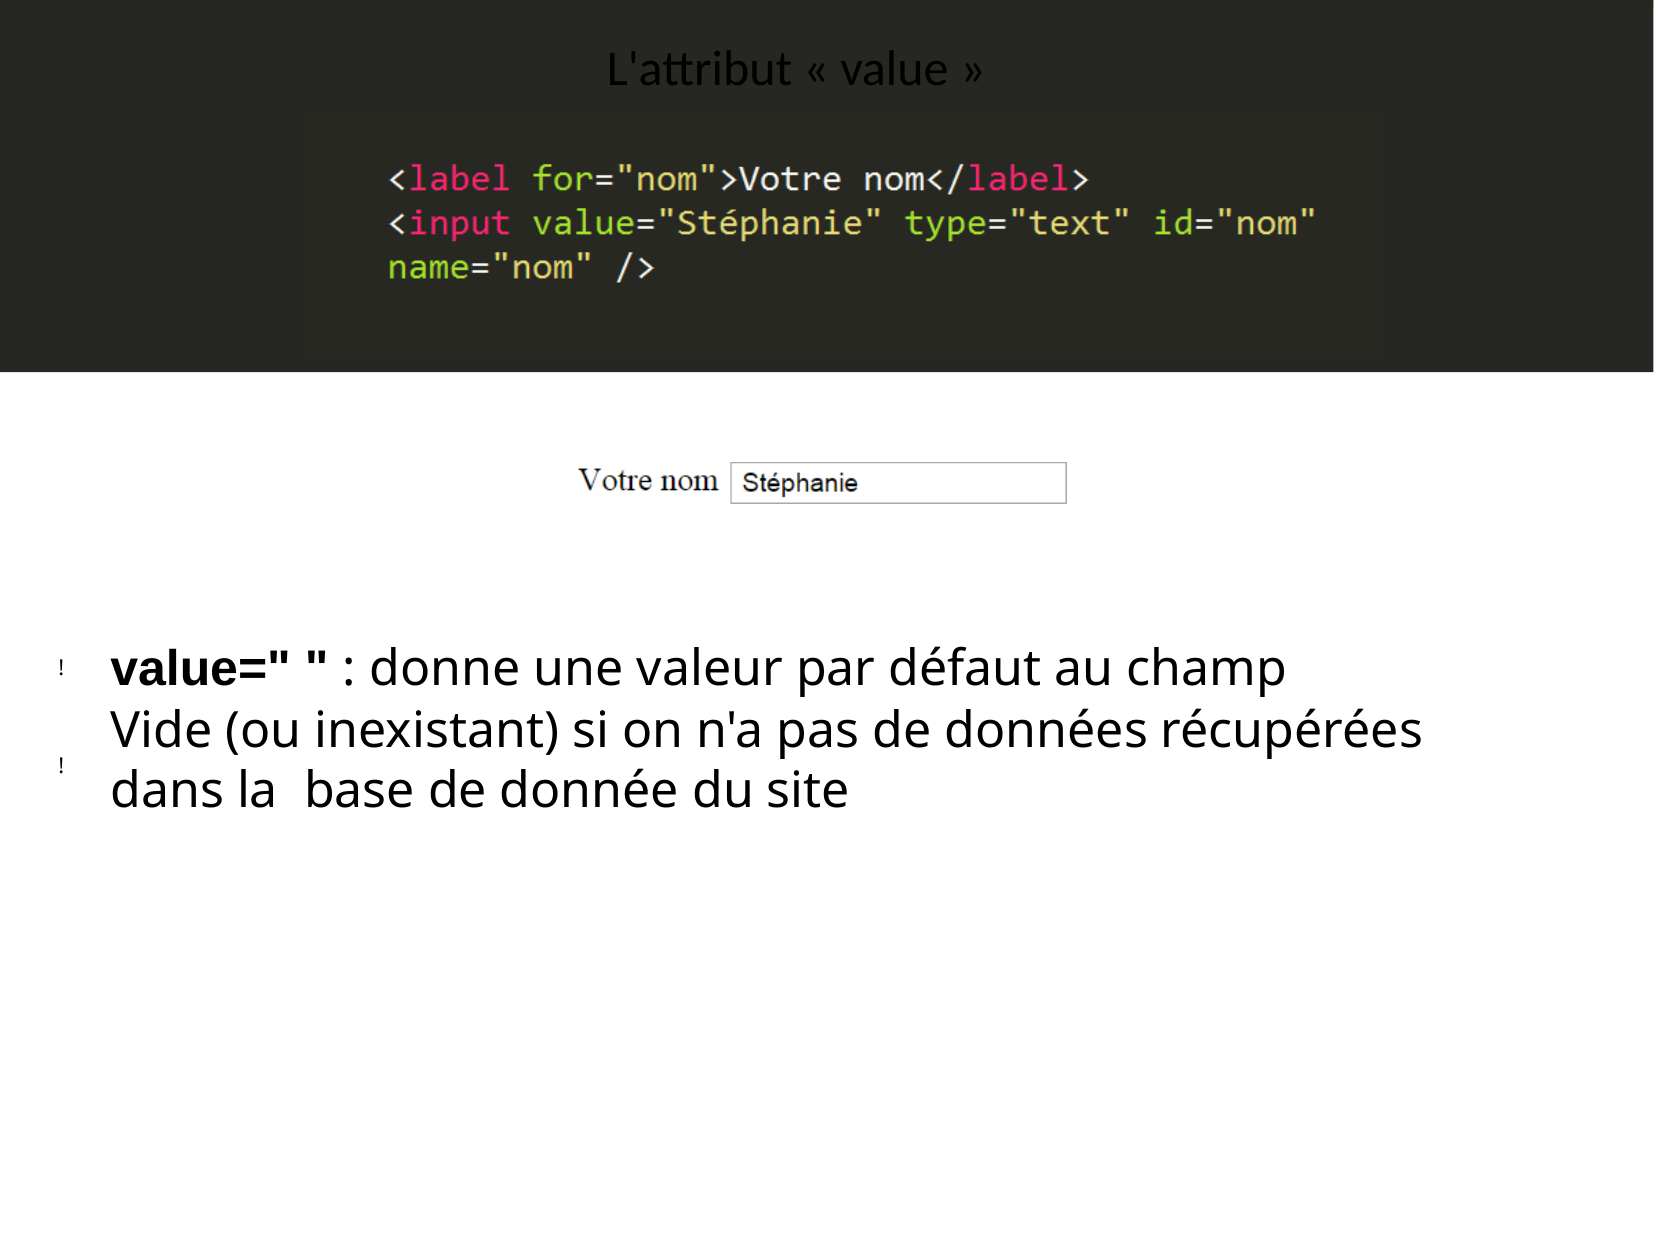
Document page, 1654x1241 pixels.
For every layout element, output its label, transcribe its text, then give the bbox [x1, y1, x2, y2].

picture [578, 462, 1067, 504]
text_box ! [56, 650, 74, 680]
text_box value=" " : donne une valeur par défaut au champ Vide (ou inexistant) si on n'a pas de données récupérées dans la base de donnée du site [108, 633, 1548, 818]
title L'attribut « value » [604, 33, 1050, 112]
text_box ! [56, 748, 74, 778]
text_box [0, 0, 1654, 373]
picture [306, 112, 1383, 357]
